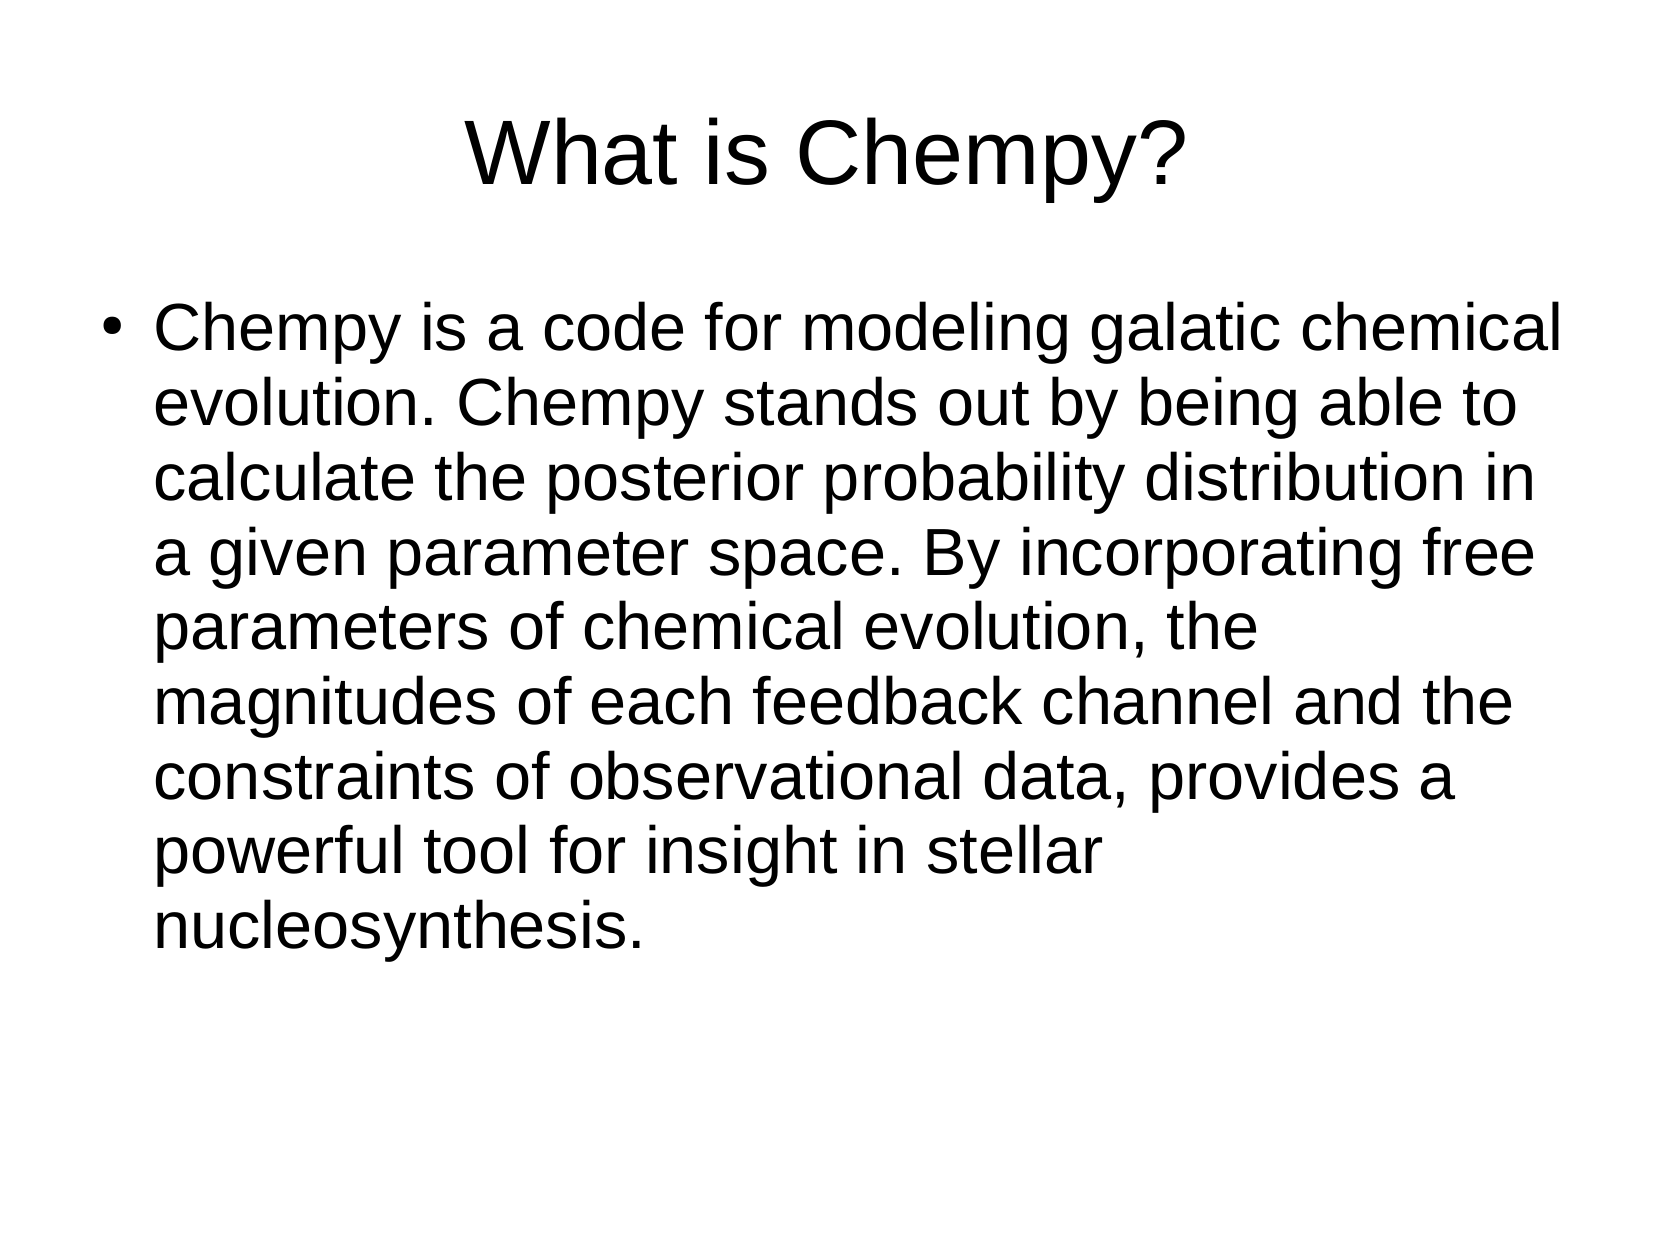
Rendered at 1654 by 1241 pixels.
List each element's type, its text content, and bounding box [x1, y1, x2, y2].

title What is Chempy? [82, 49, 1571, 257]
list Chempy is a code for modeling galatic chemical evolution. Chempy stands out by being able to calculate the posterior probability distribution in a given parameter space. By incorporating free parameters of chemical evolution, the magnitudes of each feedback channel and the constraints of observational data, provides a powerful tool for insight in stellar nucleosynthesis. [82, 290, 1571, 1010]
